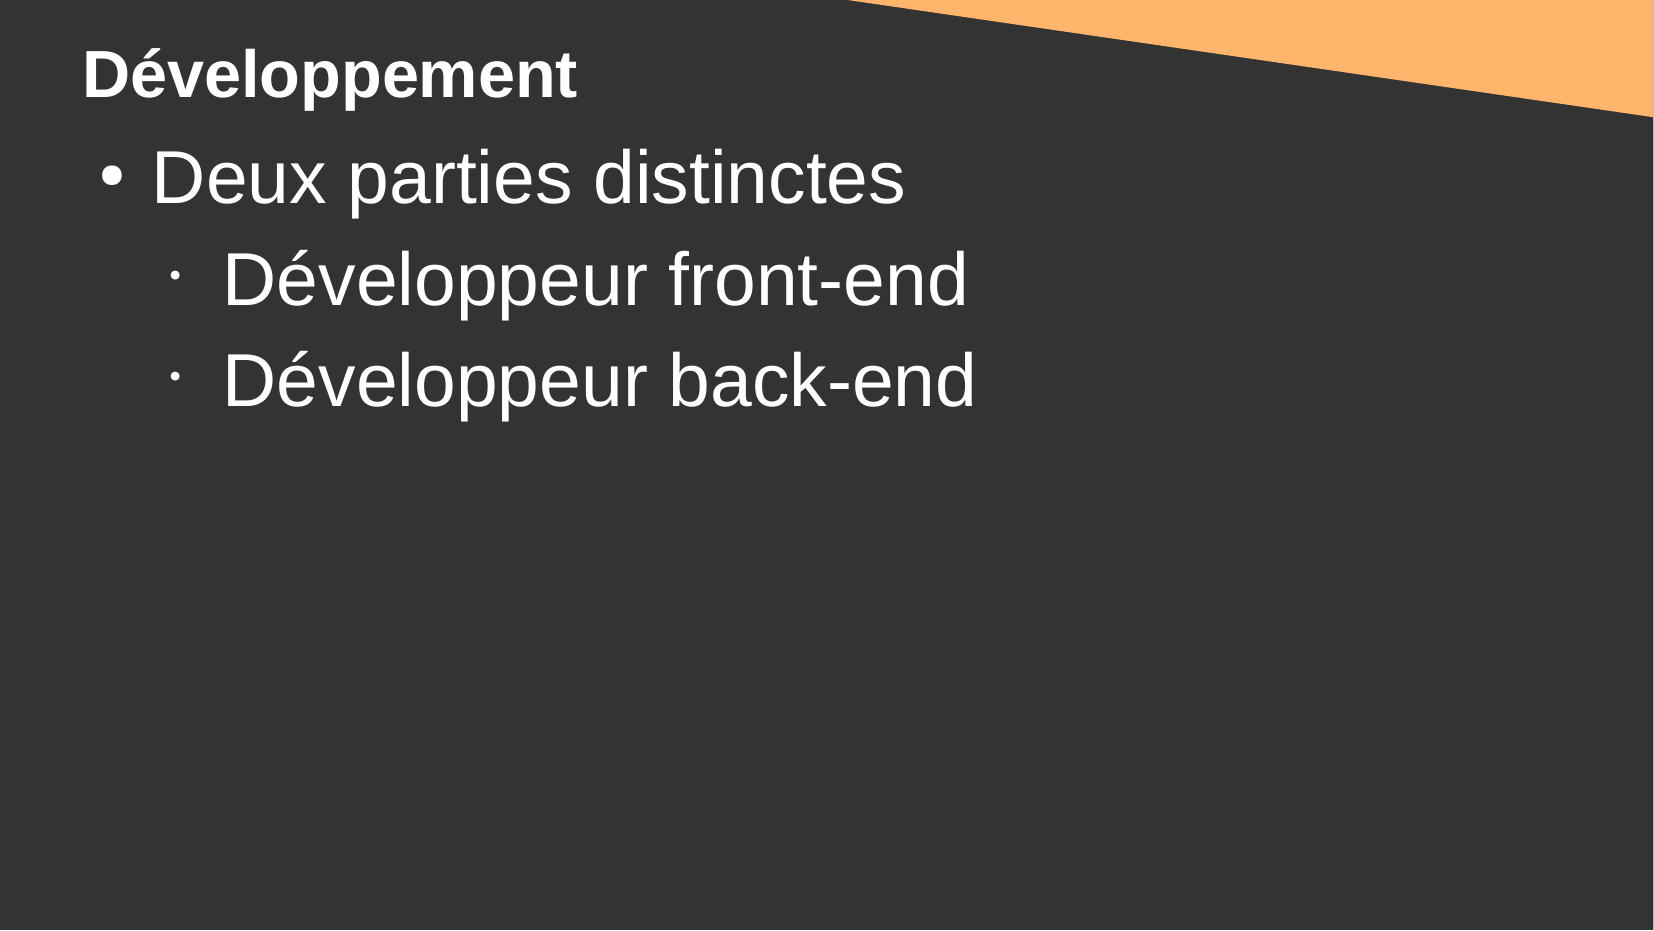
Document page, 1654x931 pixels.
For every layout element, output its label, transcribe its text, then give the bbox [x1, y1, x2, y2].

list Deux parties distinctes Développeur front-end Développeur back-end [80, 135, 1548, 662]
text_box [847, 0, 1654, 118]
title Développement [82, 37, 1571, 114]
